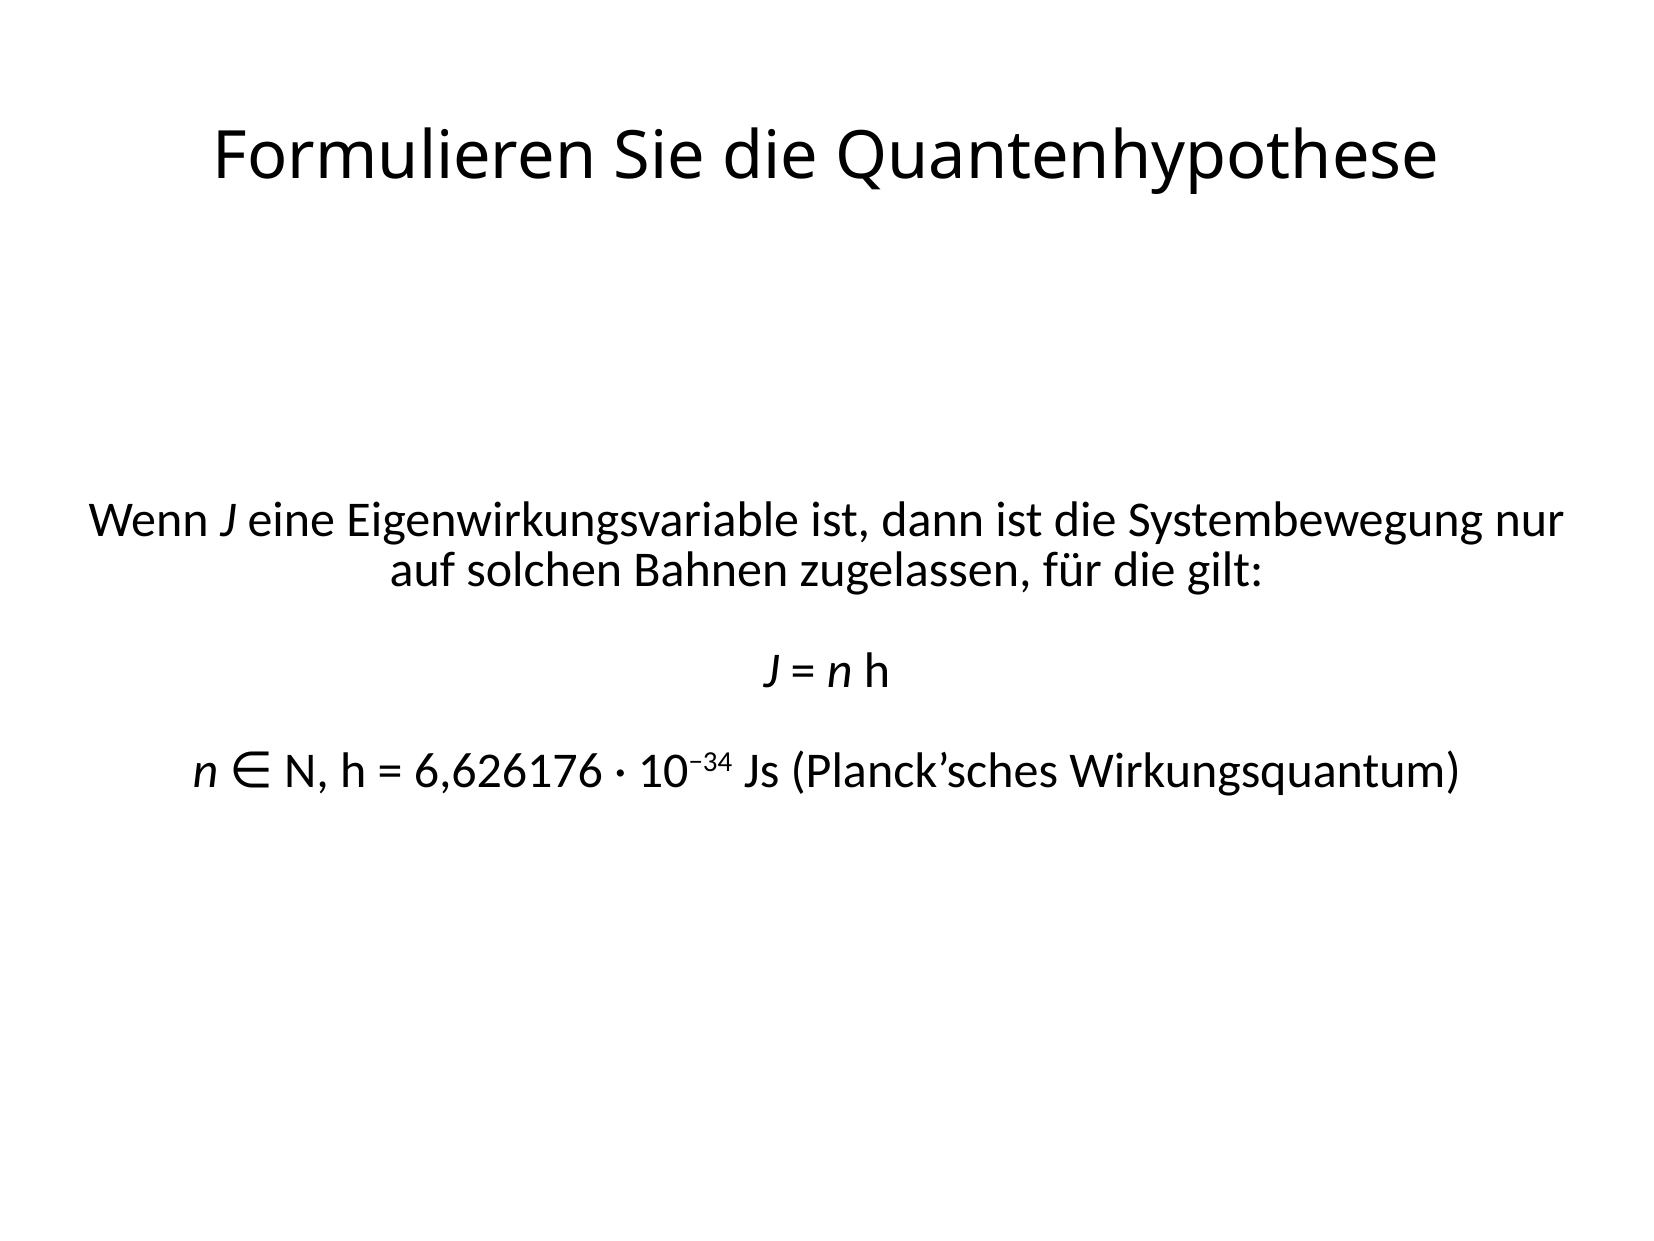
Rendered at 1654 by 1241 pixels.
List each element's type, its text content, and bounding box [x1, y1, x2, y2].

subtitle Wenn J eine Eigenwirkungsvariable ist, dann ist die Systembewegung nur auf solchen Bahnen zugelassen, für die gilt: J = n h n ∈ N, h = 6,626176 · 10−34 Js (Planck’sches Wirkungsquantum) [82, 290, 1571, 1010]
title Formulieren Sie die Quantenhypothese [82, 49, 1571, 257]
